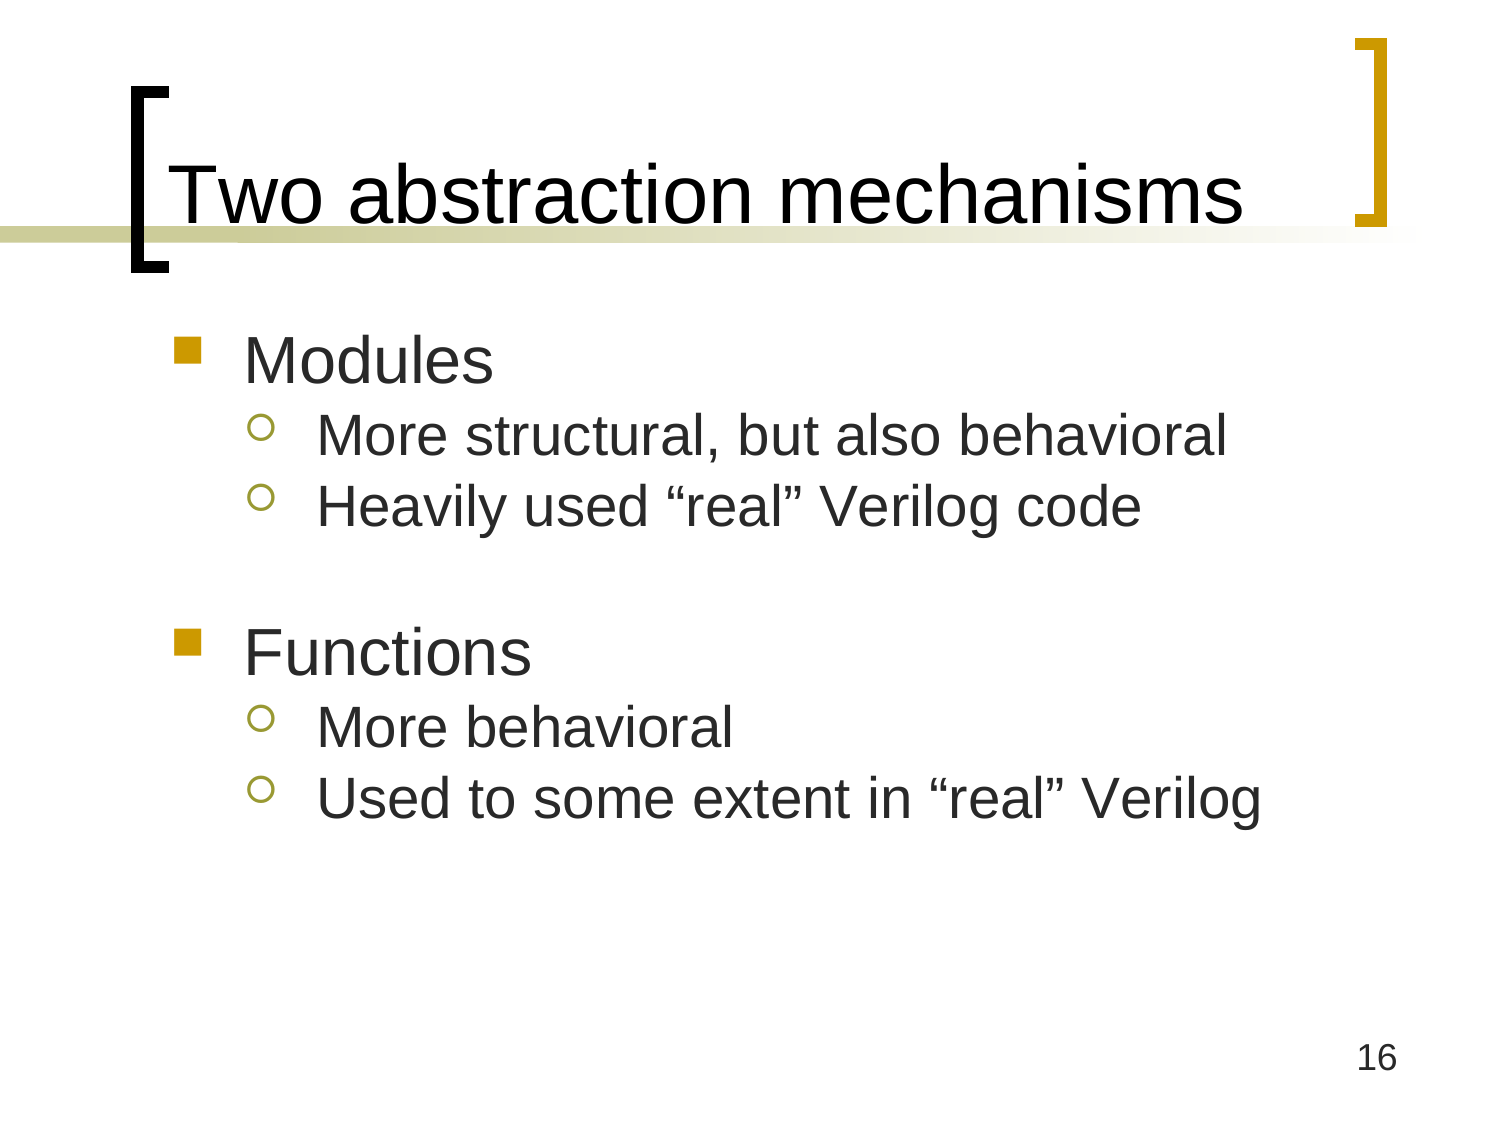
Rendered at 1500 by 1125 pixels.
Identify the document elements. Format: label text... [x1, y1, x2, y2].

title Two abstraction mechanisms [152, 15, 1328, 248]
list Modules More structural, but also behavioral Heavily used “real” Verilog code Functions More behavioral Used to some extent in “real” Verilog [155, 324, 1413, 1000]
